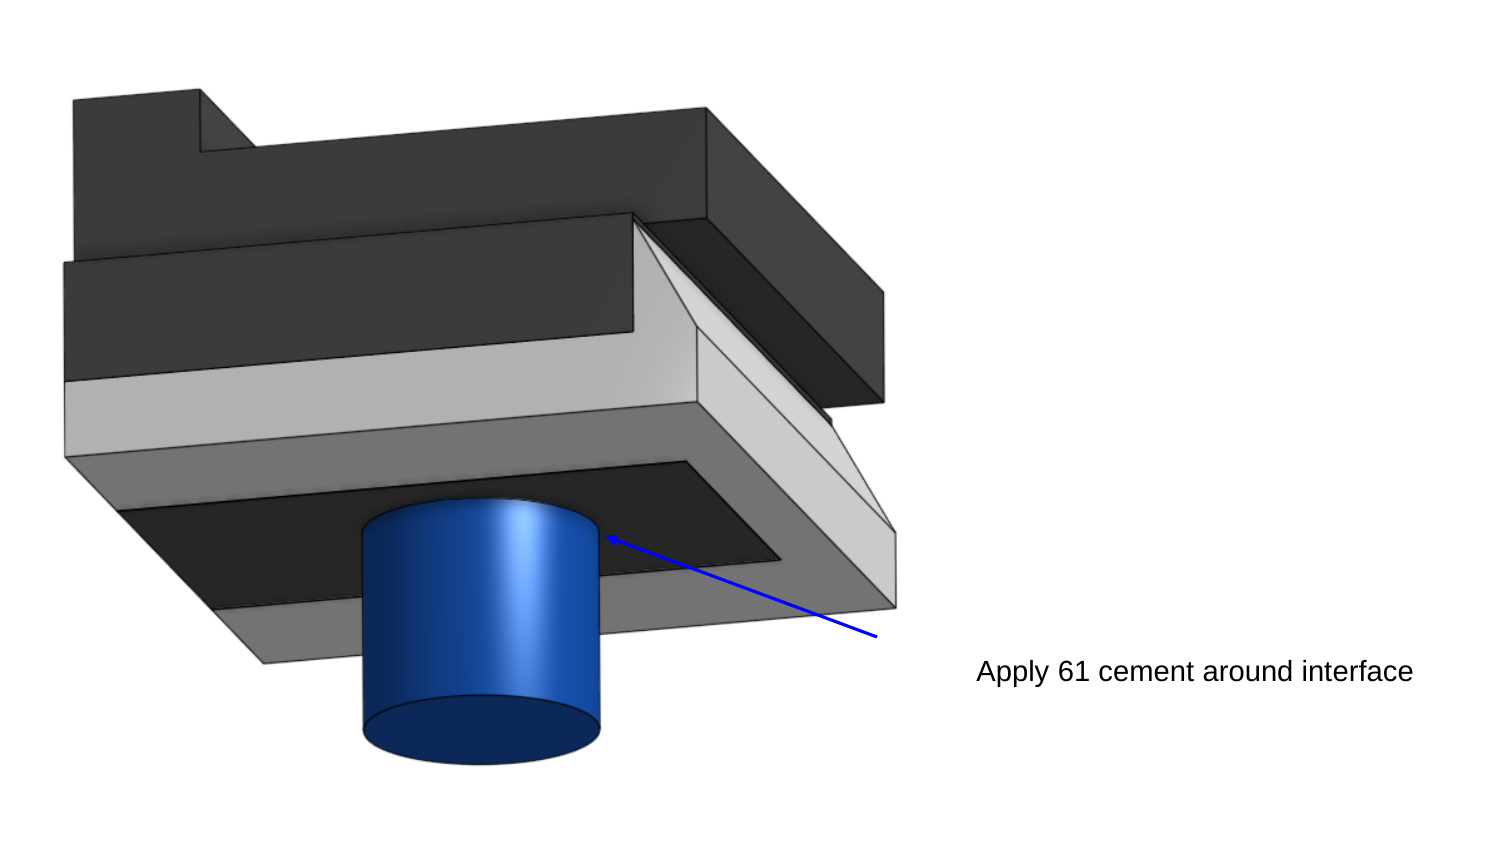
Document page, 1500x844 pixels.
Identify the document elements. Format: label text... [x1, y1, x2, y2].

text_box Apply 61 cement around interface [961, 636, 1450, 702]
picture [24, 24, 943, 819]
